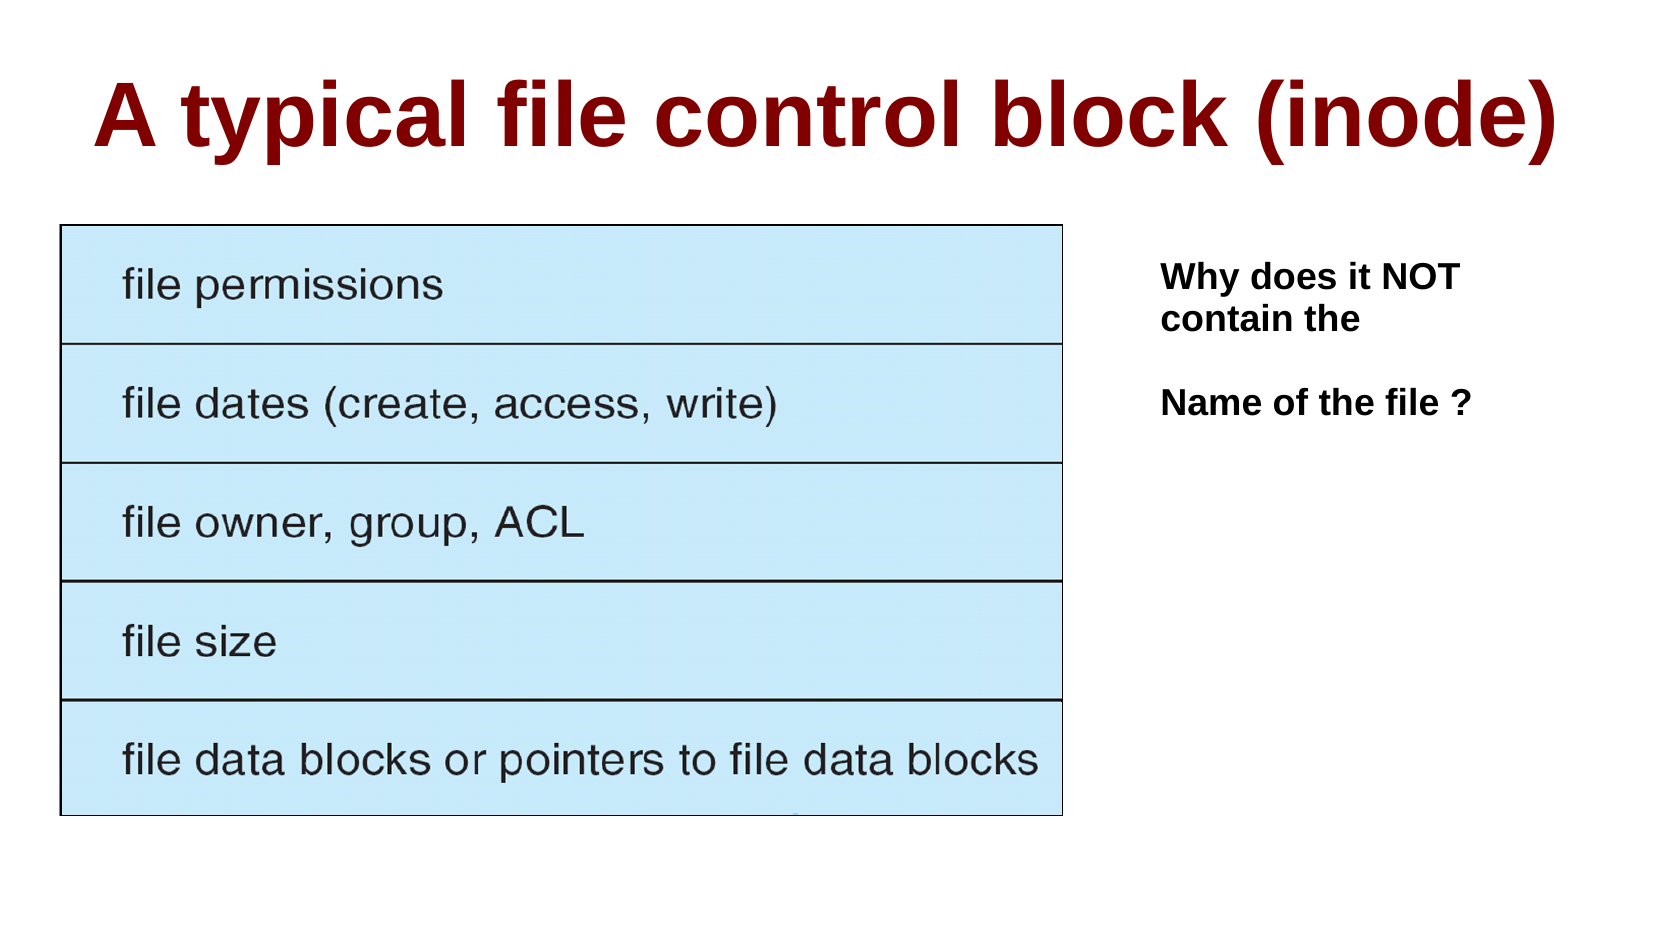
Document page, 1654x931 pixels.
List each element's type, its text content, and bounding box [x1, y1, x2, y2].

title A typical file control block (inode) [82, 37, 1571, 193]
picture [59, 224, 1063, 816]
text_box Why does it NOT contain the Name of the file ? [1145, 248, 1548, 431]
